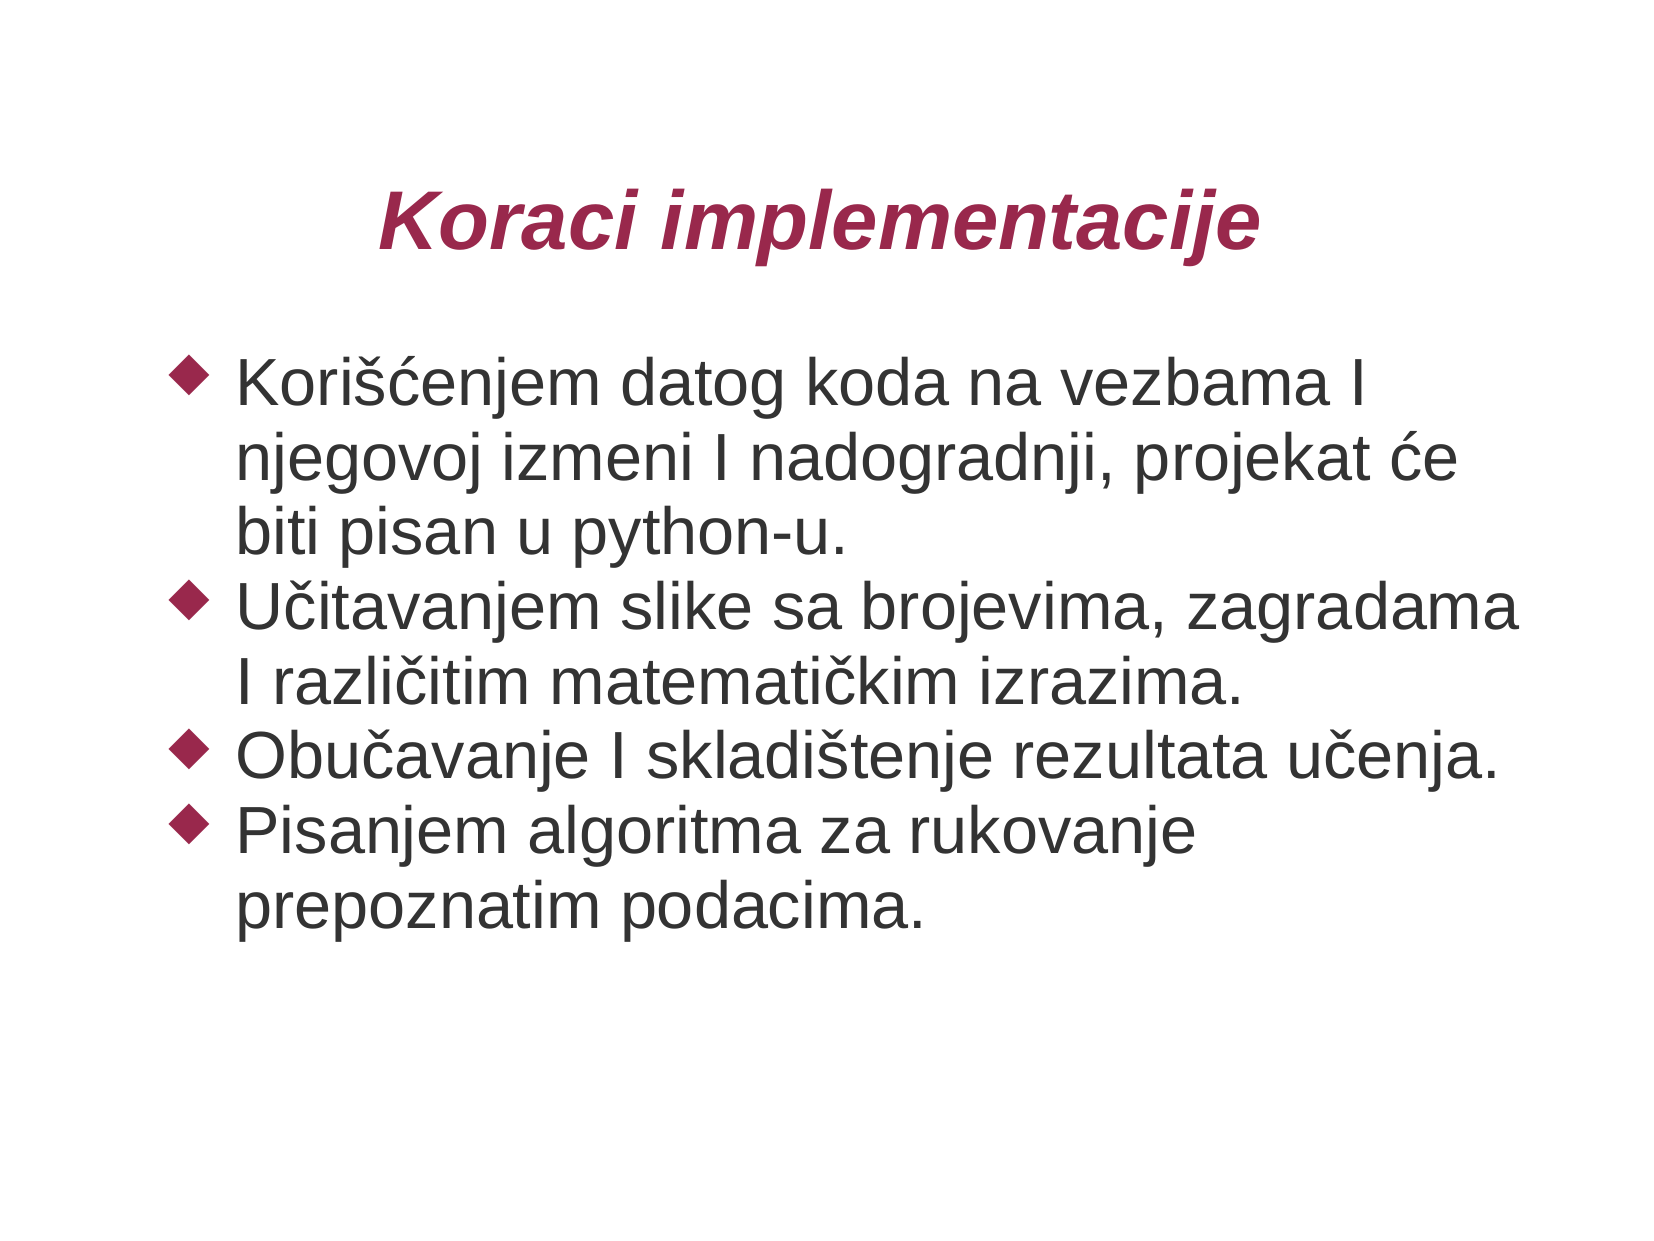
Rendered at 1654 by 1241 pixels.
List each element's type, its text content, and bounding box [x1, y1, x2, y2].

list Korišćenjem datog koda na vezbama I njegovoj izmeni I nadogradnji, projekat će biti pisan u python-u. Učitavanjem slike sa brojevima, zagradama I različitim matematičkim izrazima. Obučavanje I skladištenje rezultata učenja. Pisanjem algoritma za rukovanje prepoznatim podacima. [152, 344, 1534, 1127]
title Koraci implementacije [135, 117, 1506, 325]
